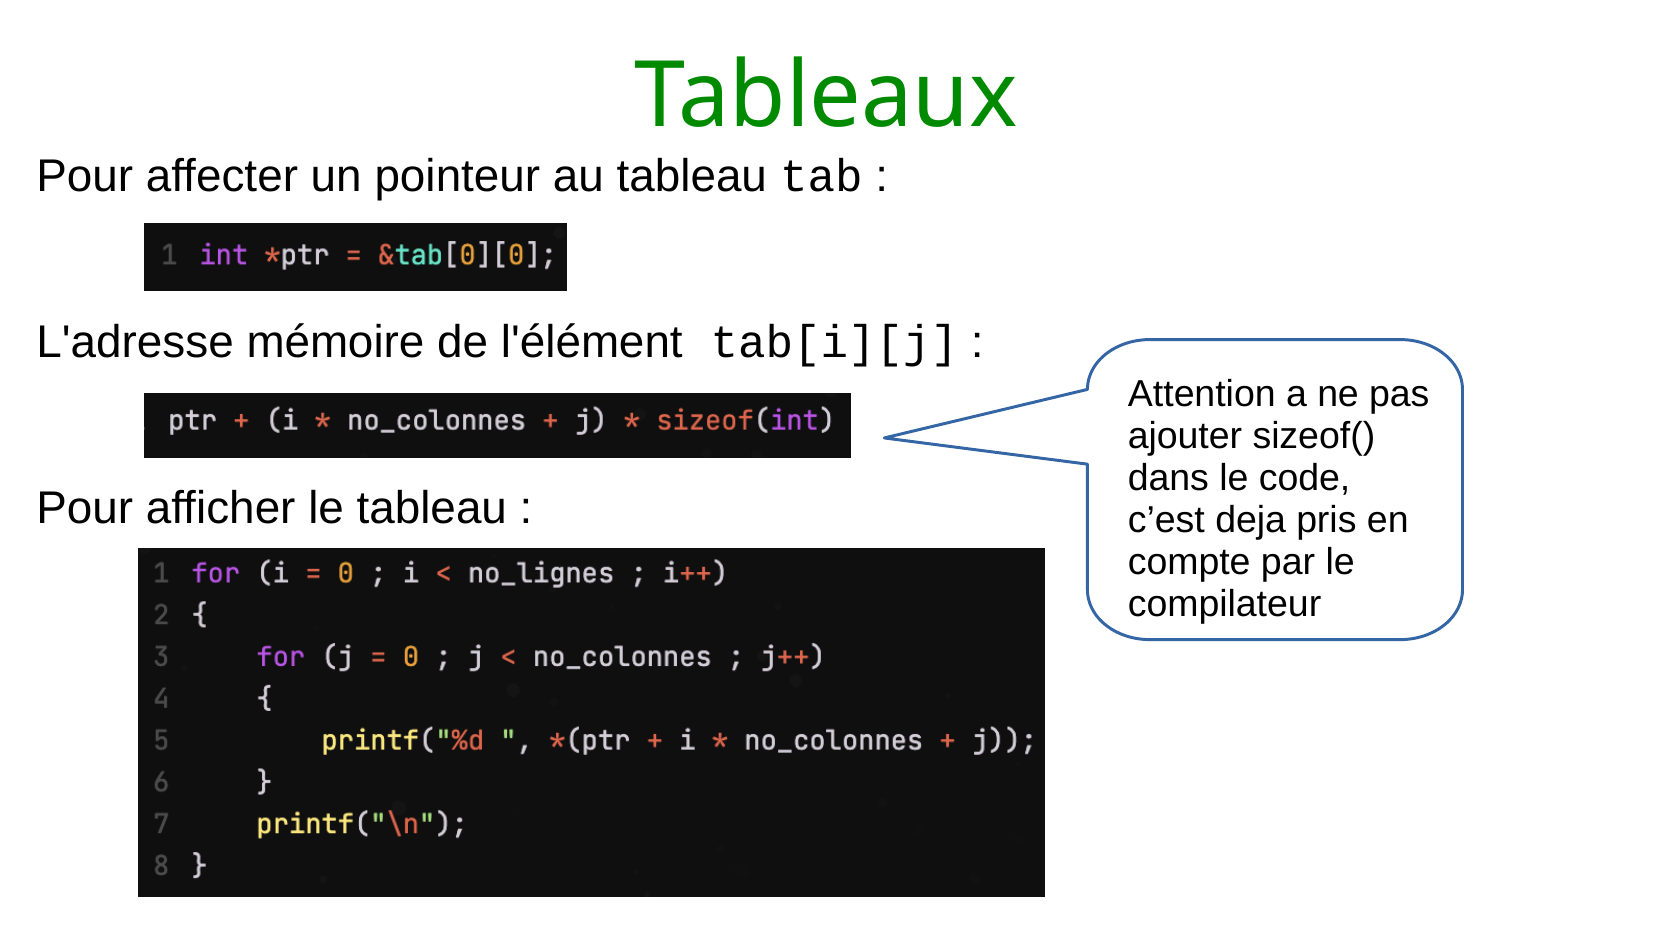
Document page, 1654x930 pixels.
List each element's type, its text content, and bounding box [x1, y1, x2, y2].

picture [144, 223, 567, 291]
text_box Attention a ne pas ajouter sizeof() dans le code, c’est deja pris en compte par le compilateur [1113, 365, 1451, 674]
picture [144, 393, 851, 458]
picture [138, 548, 1045, 897]
title Tableaux [82, 13, 1571, 169]
list Pour affecter un pointeur au tableau tab : L'adresse mémoire de l'élément tab[i][j] : Pour afficher le tableau : [0, 150, 1538, 826]
